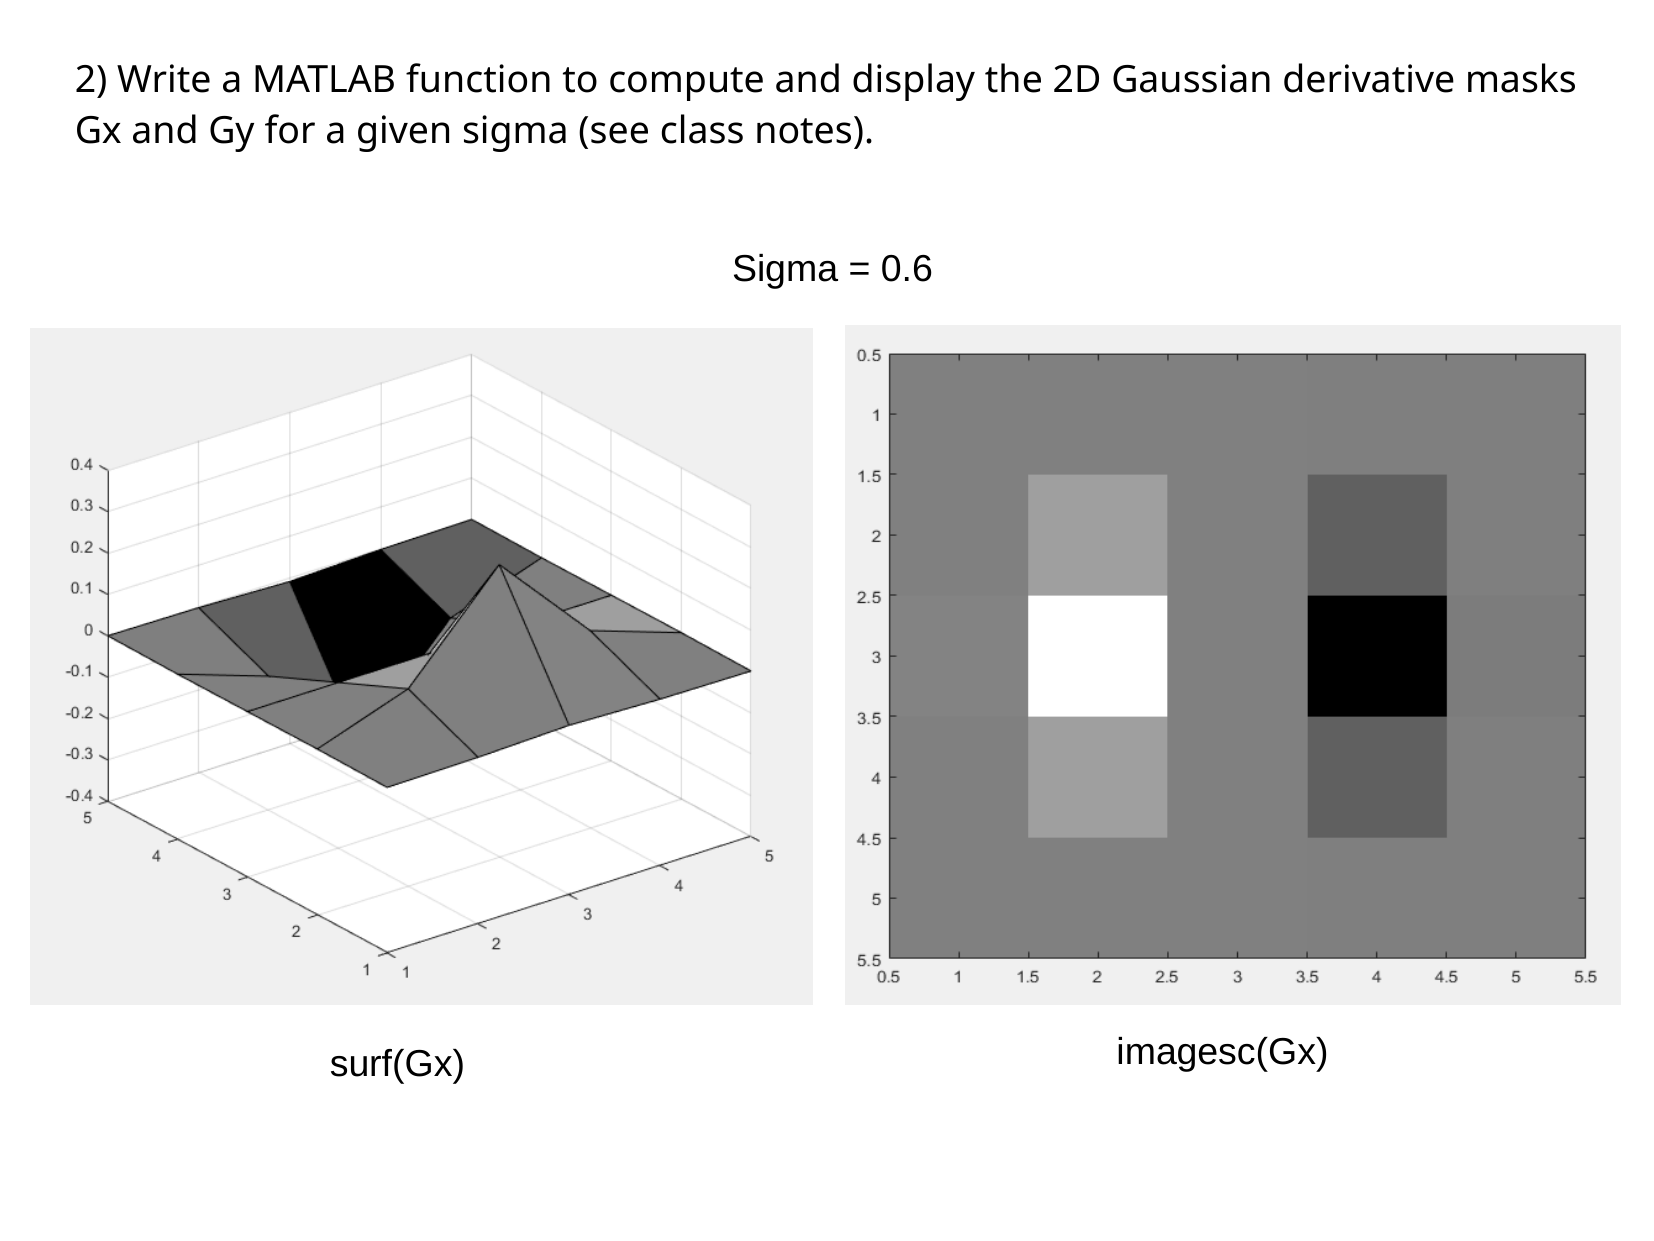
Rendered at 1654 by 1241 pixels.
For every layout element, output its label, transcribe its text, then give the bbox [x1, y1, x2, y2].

text_box 2) Write a MATLAB function to compute and display the 2D Gaussian derivative masks Gx and Gy for a given sigma (see class notes). [60, 45, 1606, 160]
text_box imagesc(Gx) [1005, 1023, 1441, 1081]
picture [30, 328, 813, 1006]
text_box Sigma = 0.6 [465, 240, 1201, 297]
text_box surf(Gx) [180, 1035, 616, 1092]
picture [845, 325, 1621, 1006]
